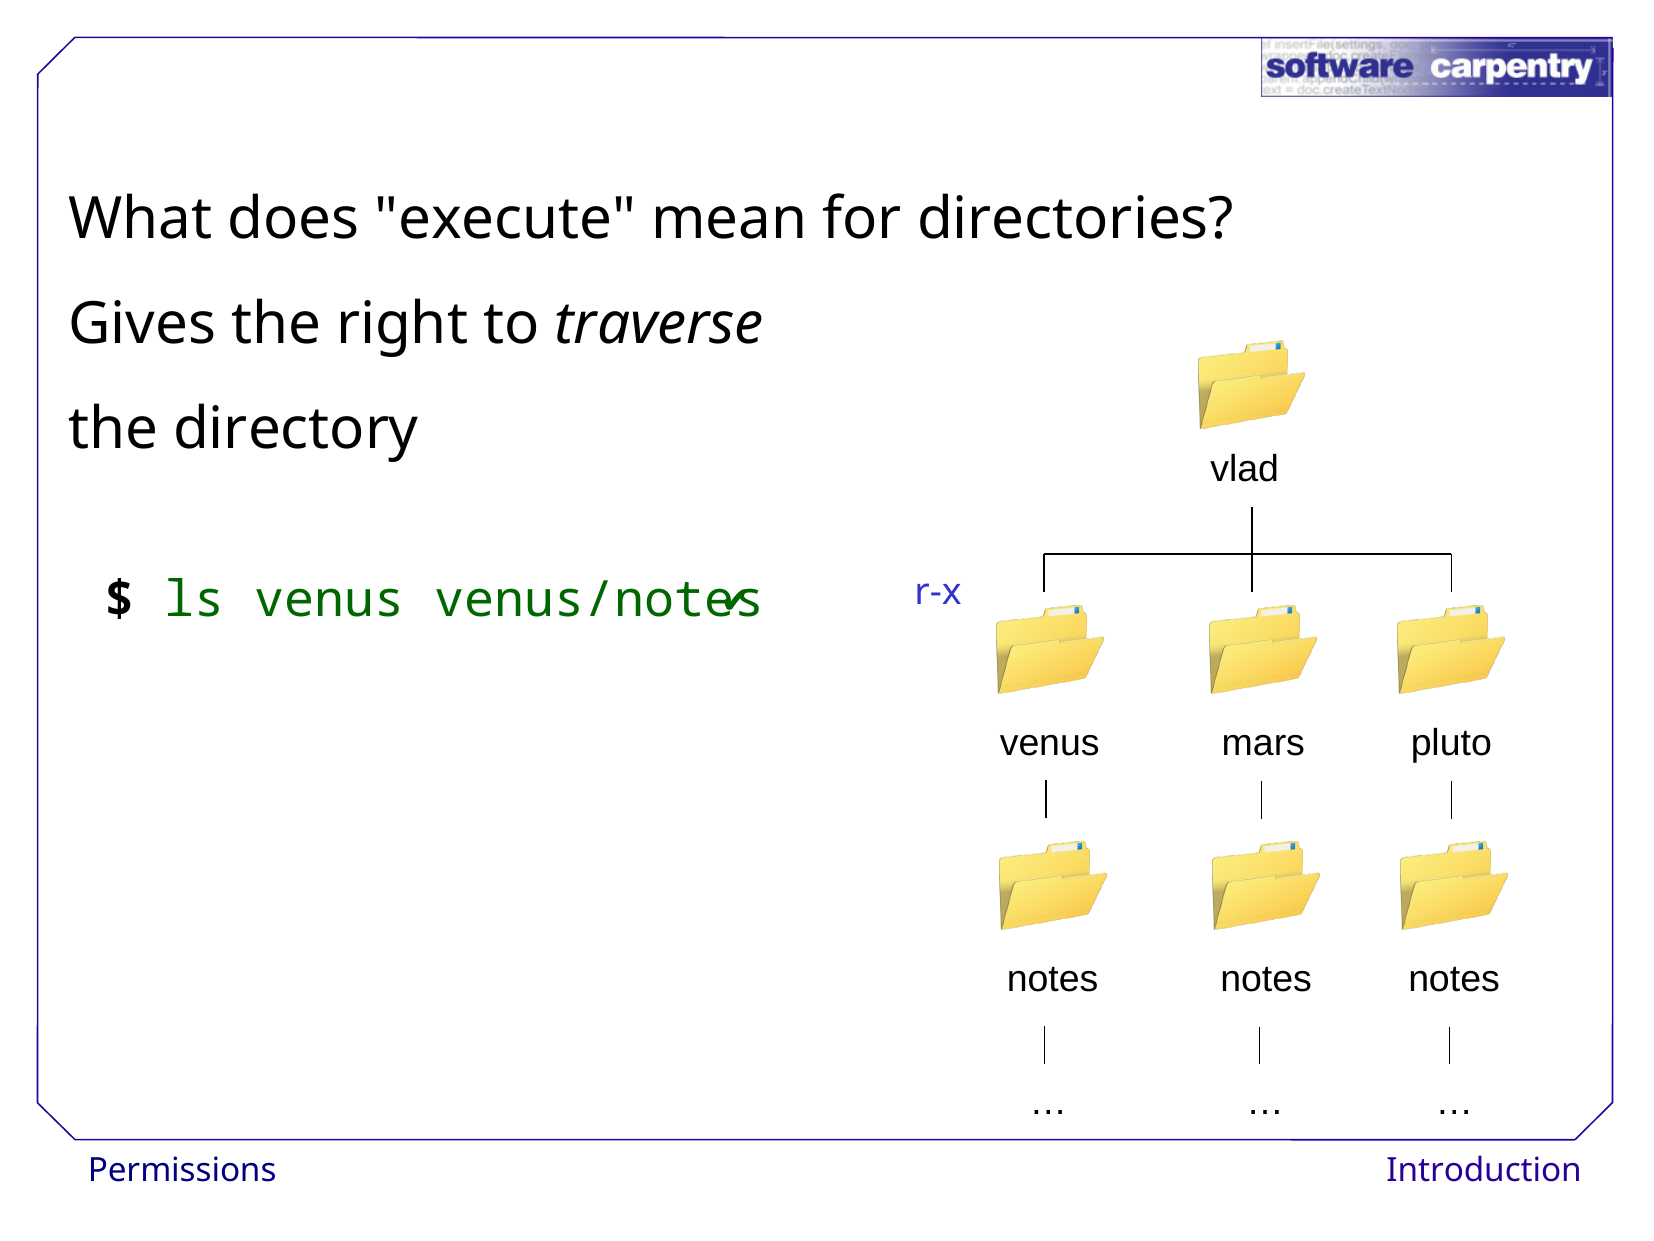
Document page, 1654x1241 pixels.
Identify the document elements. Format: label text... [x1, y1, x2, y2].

text_box ✔ [705, 572, 767, 630]
text_box venus [984, 714, 1115, 773]
text_box notes [991, 950, 1114, 1008]
picture [995, 827, 1111, 943]
text_box $ ls venus venus/notes [89, 544, 790, 1131]
picture [1194, 327, 1309, 442]
picture [992, 591, 1108, 707]
text_box vlad [1195, 442, 1294, 498]
text_box mars [1206, 714, 1320, 773]
picture [1396, 827, 1512, 943]
text_box … [1420, 1073, 1489, 1131]
text_box notes [1205, 950, 1327, 1008]
text_box r-x [899, 563, 977, 621]
picture [1261, 39, 1613, 97]
text_box notes [1393, 950, 1515, 1008]
picture [1208, 827, 1324, 943]
picture [1205, 591, 1321, 707]
text_box … [1231, 1073, 1299, 1131]
text_box What does "execute" mean for directories? Gives the right to traverse the directory [53, 138, 1399, 469]
text_box … [1014, 1073, 1083, 1131]
picture [1393, 591, 1509, 707]
text_box pluto [1395, 714, 1507, 773]
